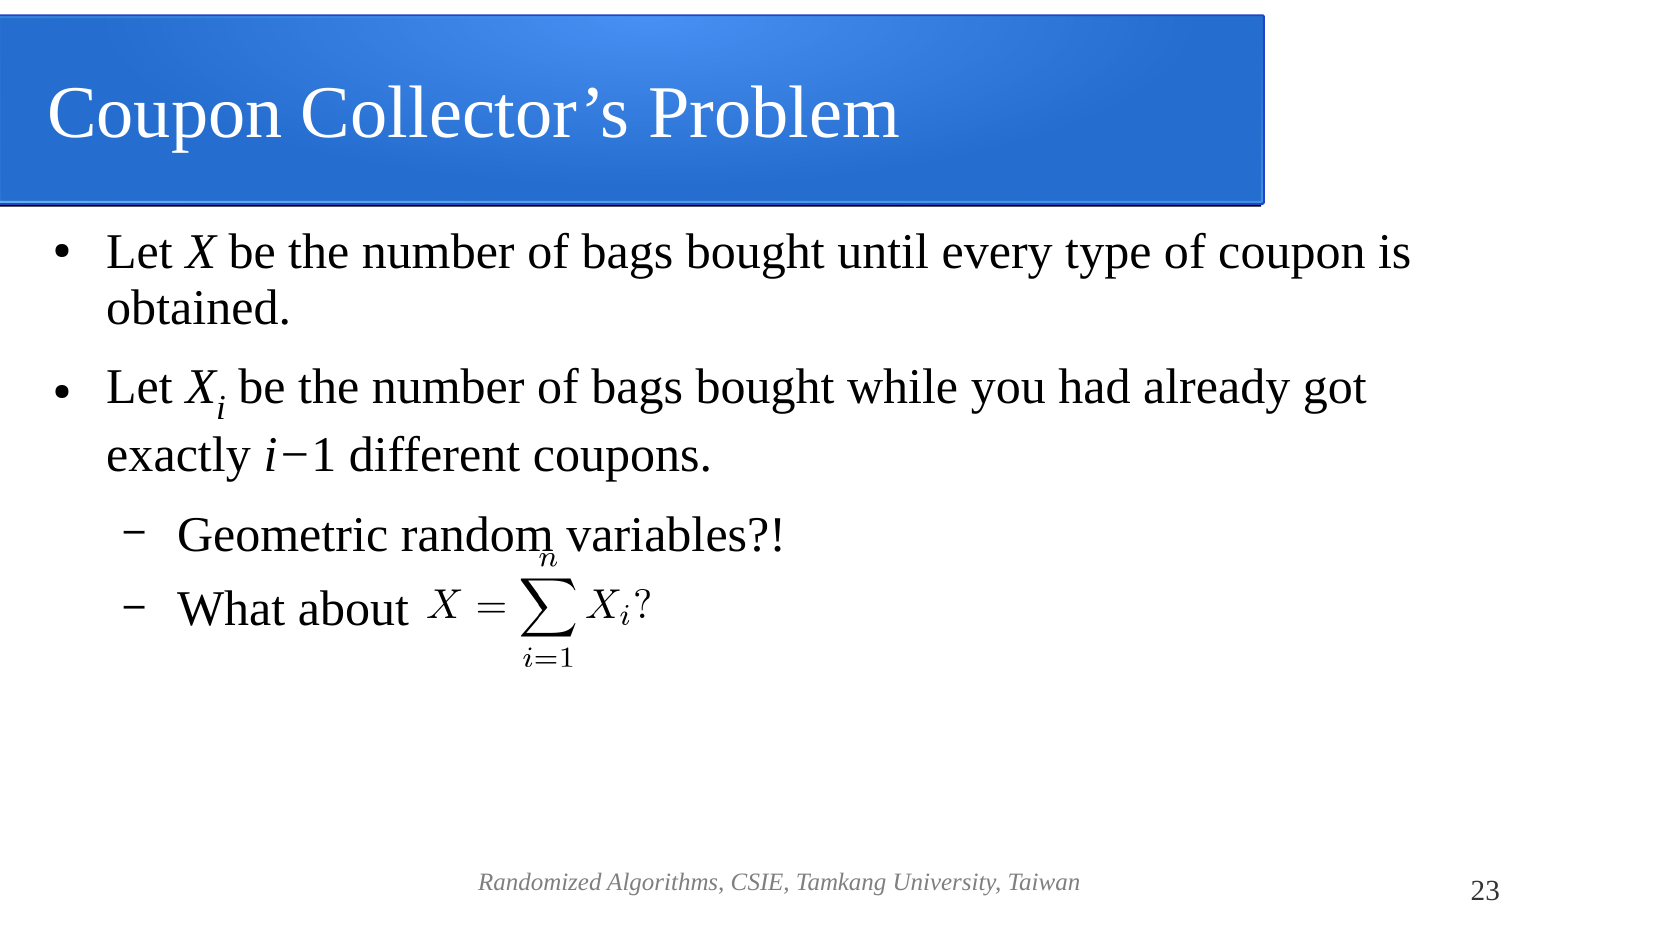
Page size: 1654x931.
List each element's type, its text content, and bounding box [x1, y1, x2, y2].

picture [427, 553, 650, 667]
list Let X be the number of bags bought until every type of coupon is obtained. Let Xi be the number of bags bought while you had already got exactly i−1 different coupons. Geometric random variables?! What about [35, 224, 1524, 764]
title Coupon Collector’s Problem [47, 35, 1199, 189]
